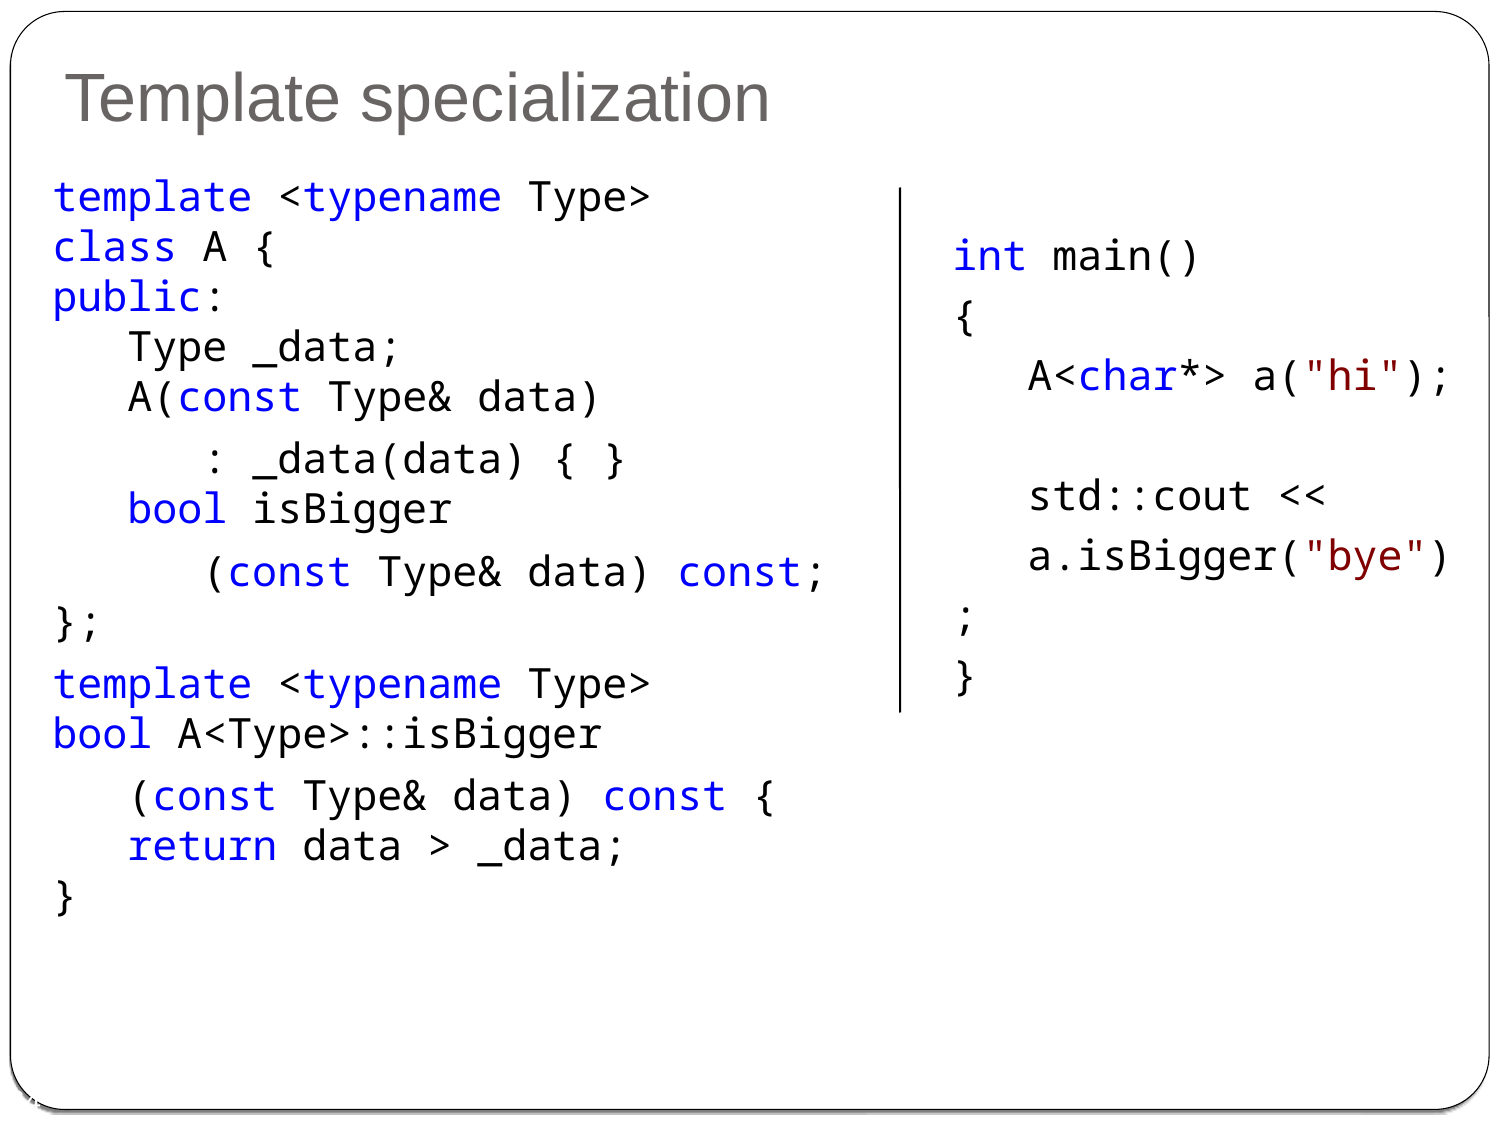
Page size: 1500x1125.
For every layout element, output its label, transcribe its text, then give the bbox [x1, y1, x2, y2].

text_box int main() { A<char*> a("hi"); std::cout << a.isBigger("bye"); } [922, 196, 1500, 1072]
list template <typename Type> class A { public: Type _data; A(const Type& data) : _data(data) { } bool isBigger (const Type& data) const; }; template <typename Type> bool A<Type>::isBigger (const Type& data) const { return data > _data; } [37, 162, 1463, 1088]
slide_number <number> [0, 1074, 50, 1125]
title Template specialization [50, 45, 1450, 150]
